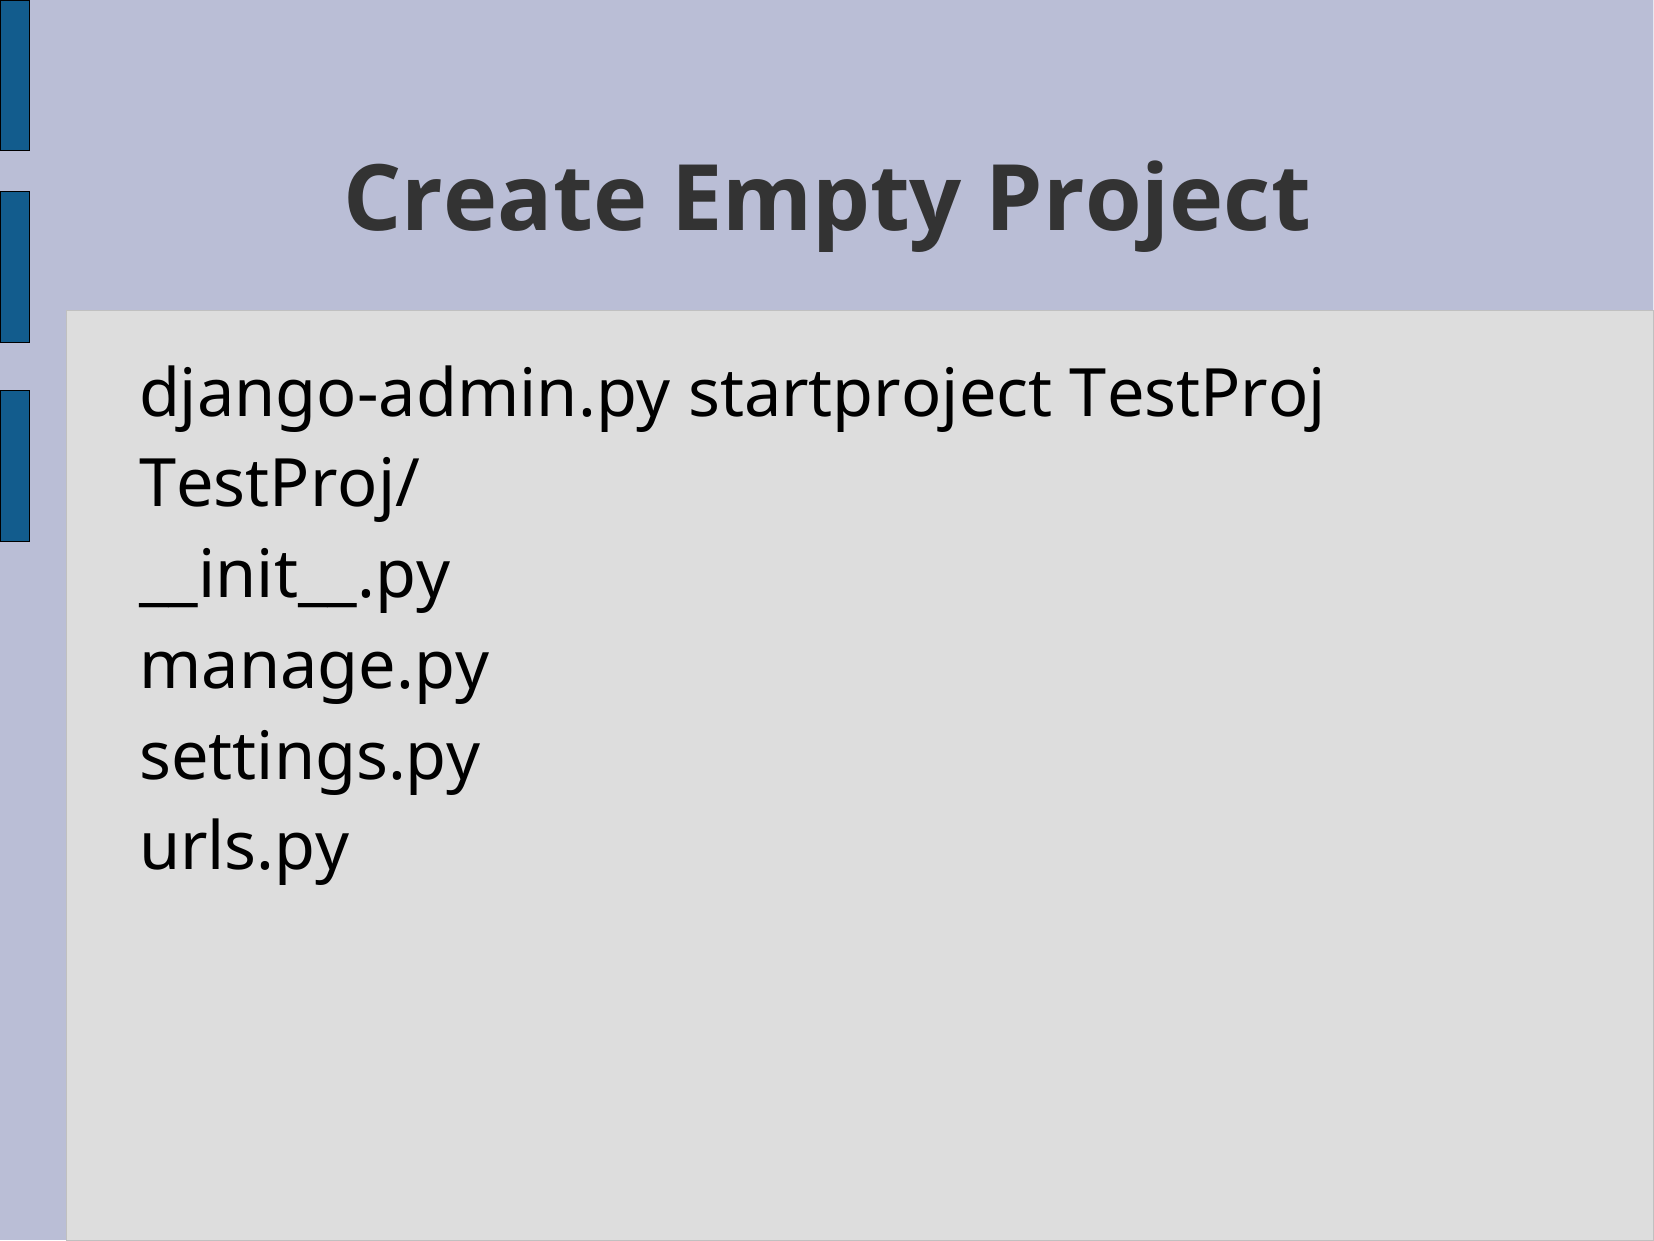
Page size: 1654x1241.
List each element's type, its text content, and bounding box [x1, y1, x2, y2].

list django-admin.py startproject TestProj TestProj/ __init__.py manage.py settings.py urls.py [121, 344, 1534, 1112]
title Create Empty Project [121, 98, 1534, 291]
